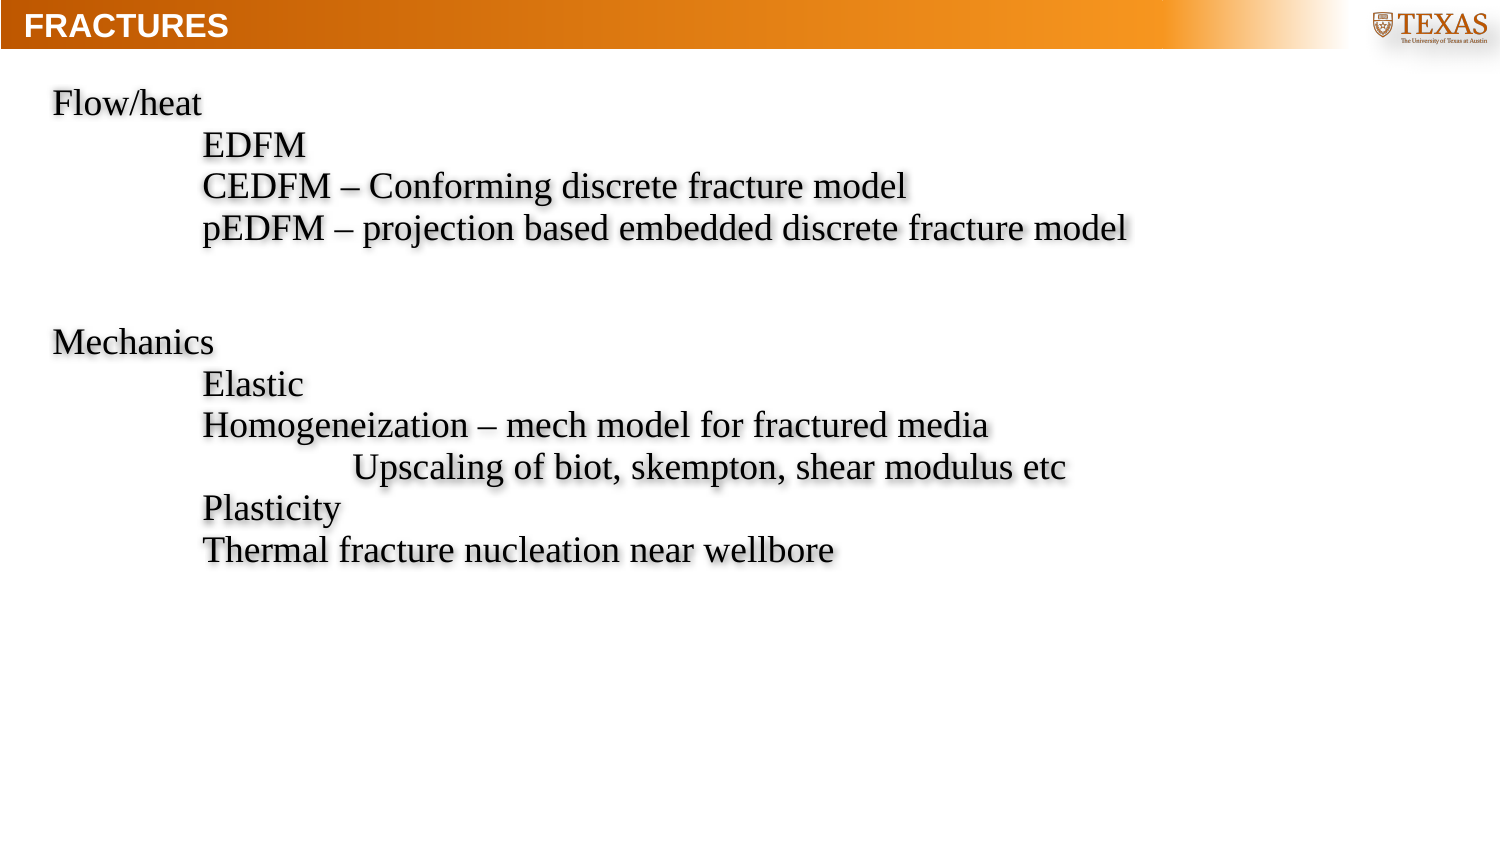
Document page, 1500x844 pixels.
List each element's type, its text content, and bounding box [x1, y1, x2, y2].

picture [1348, 0, 1500, 68]
title FRACTURES [23, 7, 1349, 46]
text_box Flow/heat EDFM CEDFM – Conforming discrete fracture model pEDFM – projection based embedded discrete fracture model Mechanics Elastic Homogeneization – mech model for fractured media Upscaling of biot, skempton, shear modulus etc Plasticity Thermal fracture nucleation near wellbore [37, 75, 1463, 723]
